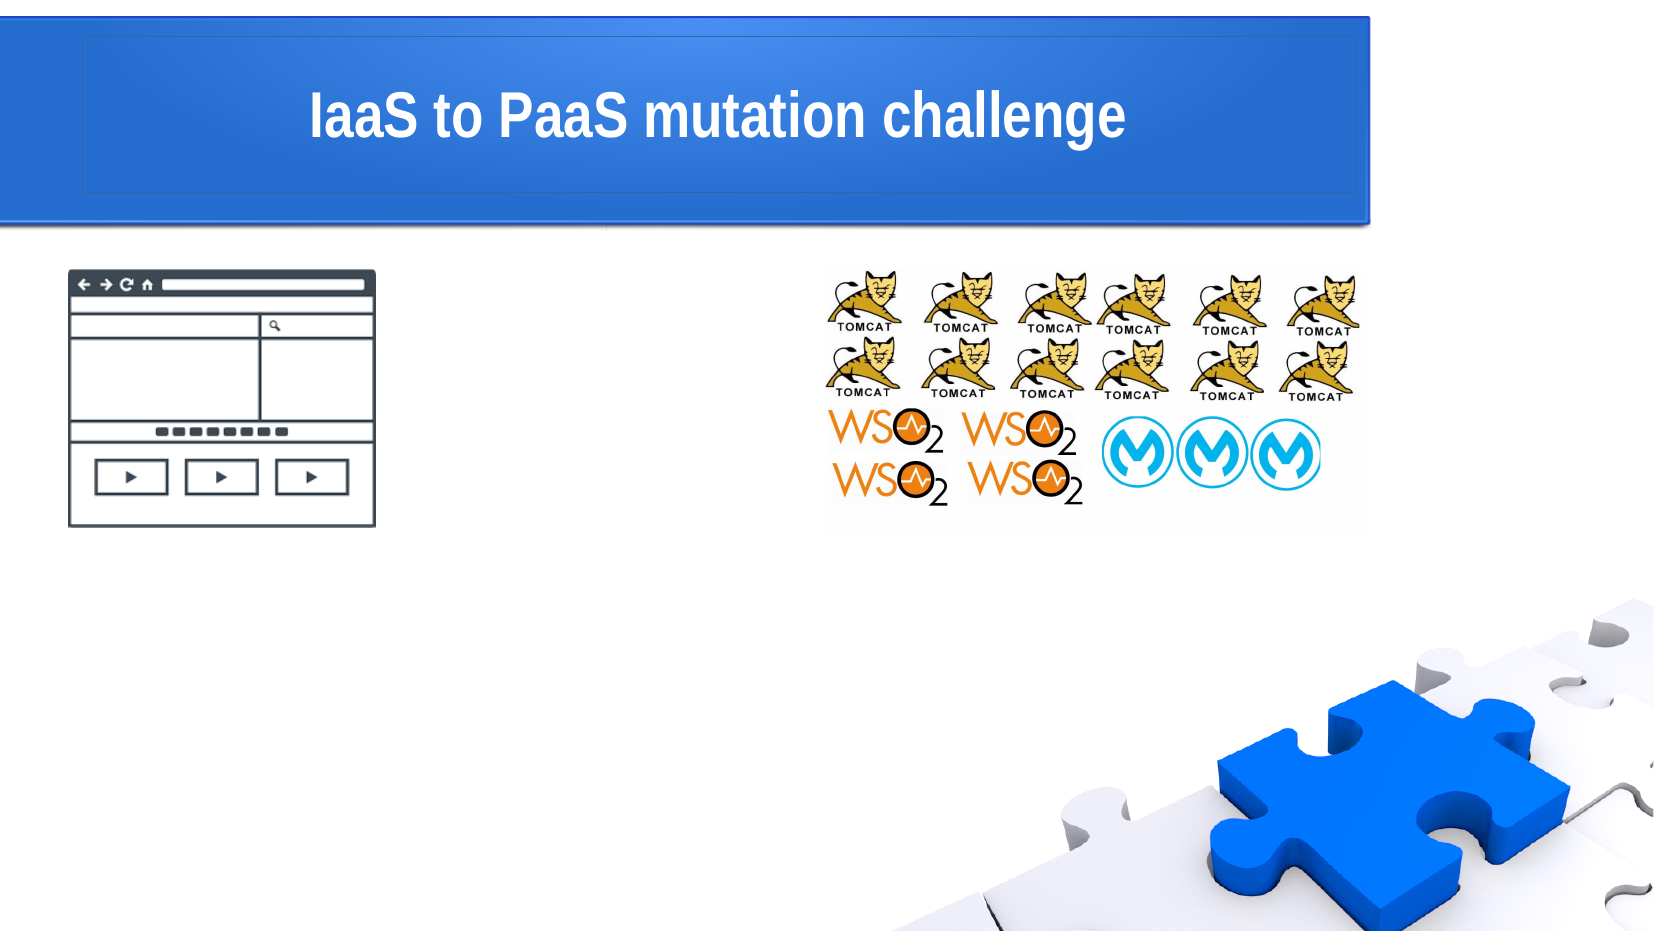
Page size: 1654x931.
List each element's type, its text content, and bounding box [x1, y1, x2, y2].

picture [825, 269, 1654, 931]
picture [0, 16, 1375, 231]
picture [68, 269, 376, 528]
title IaaS to PaaS mutation challenge [82, 36, 1356, 193]
